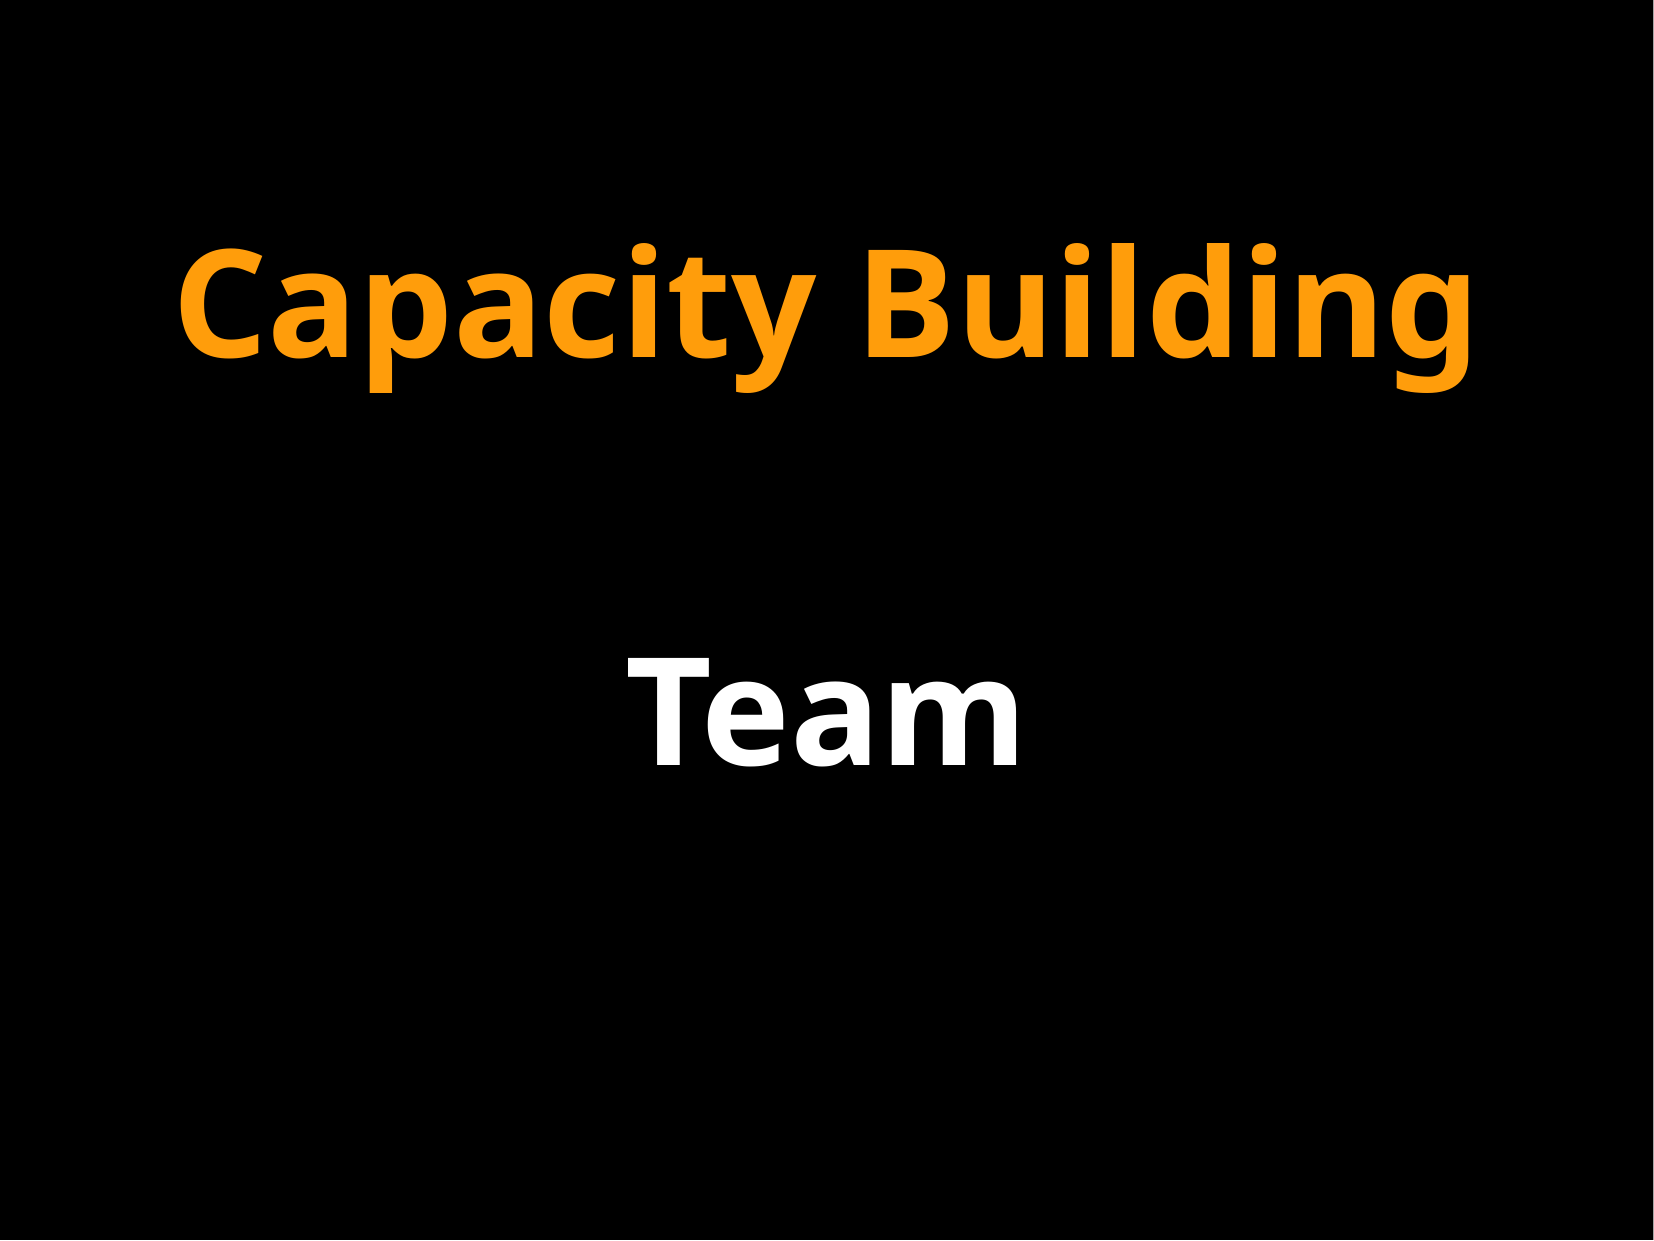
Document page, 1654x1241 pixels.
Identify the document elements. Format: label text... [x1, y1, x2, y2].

title Capacity Building Team [82, 59, 1571, 1152]
